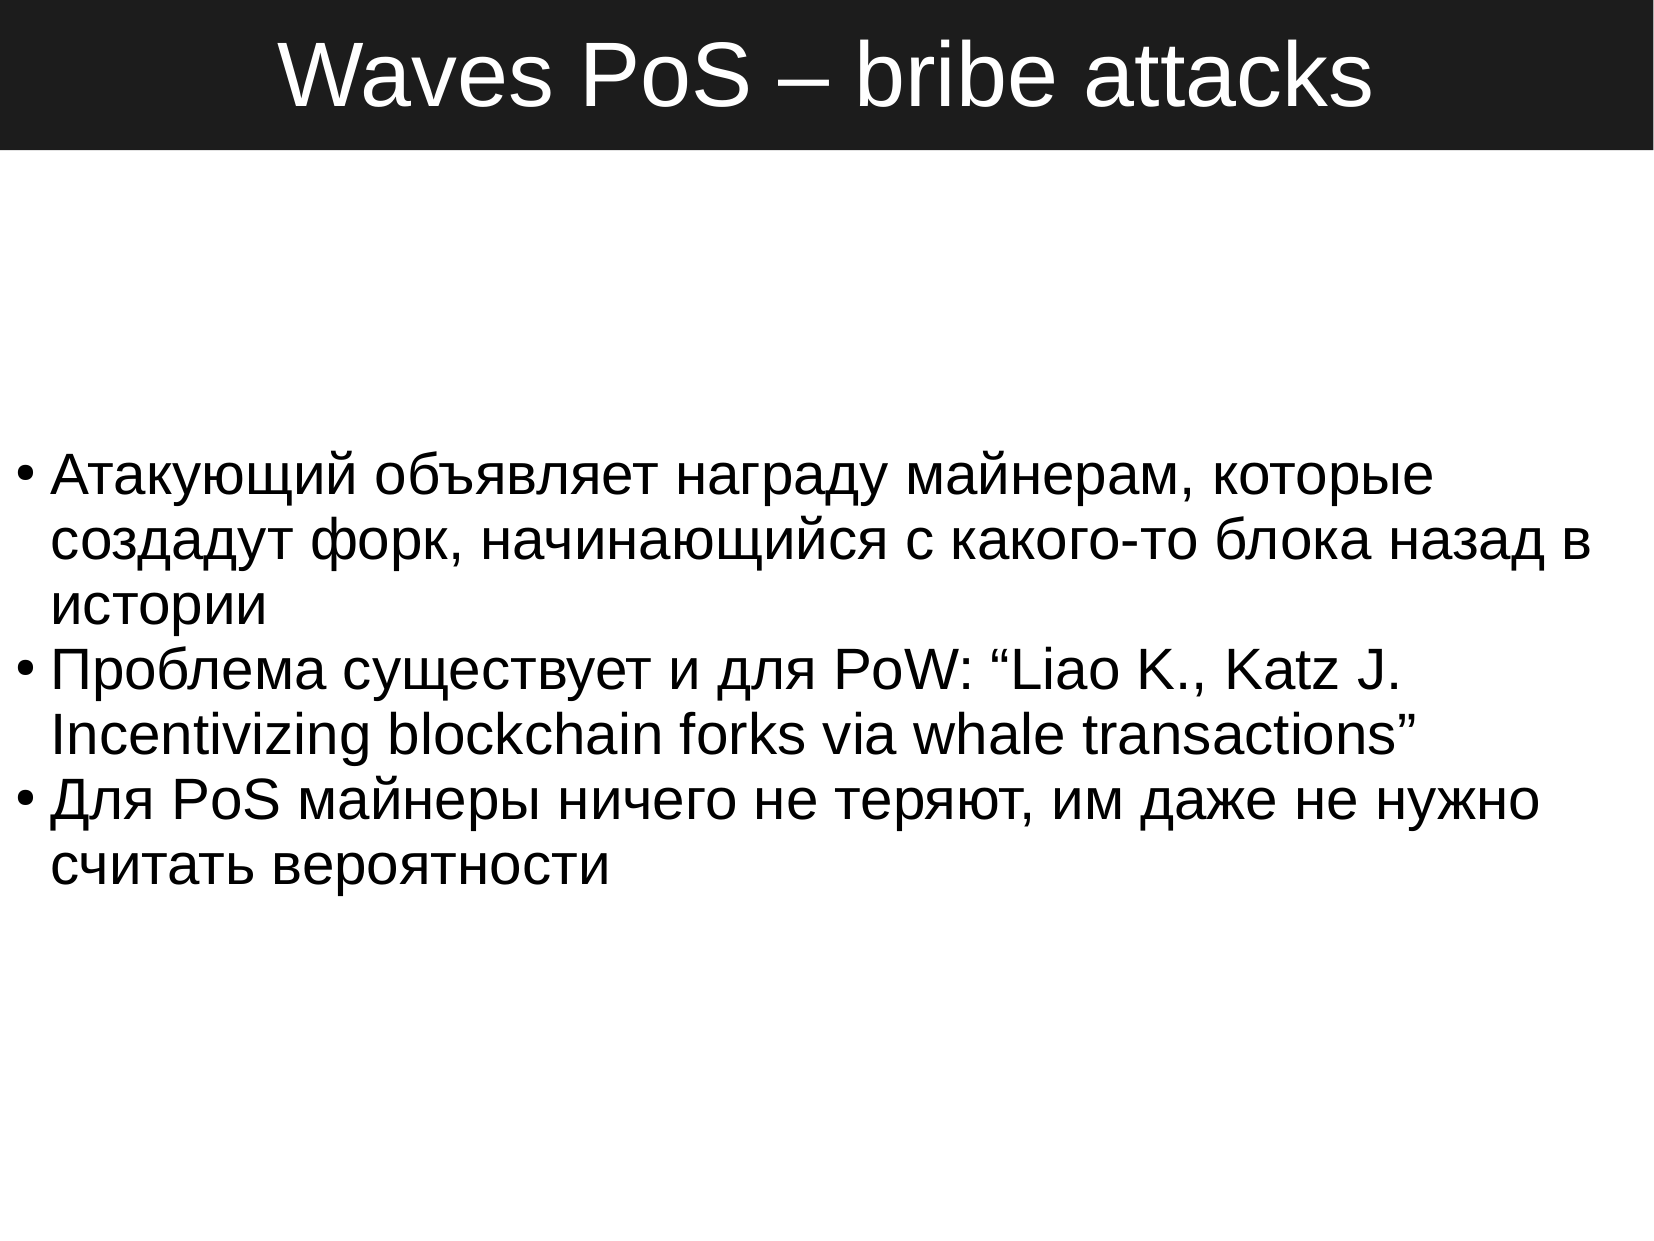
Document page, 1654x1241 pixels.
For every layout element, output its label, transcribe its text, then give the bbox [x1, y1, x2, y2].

subtitle Атакующий объявляет награду майнерам, которые создадут форк, начинающийся с какого-то блока назад в истории Проблема существует и для PoW: “Liao K., Katz J. Incentivizing blockchain forks via whale transactions” Для PoS майнеры ничего не теряют, им даже не нужно считать вероятности [15, 154, 1606, 1186]
title Waves PoS – bribe attacks [0, 0, 1654, 151]
